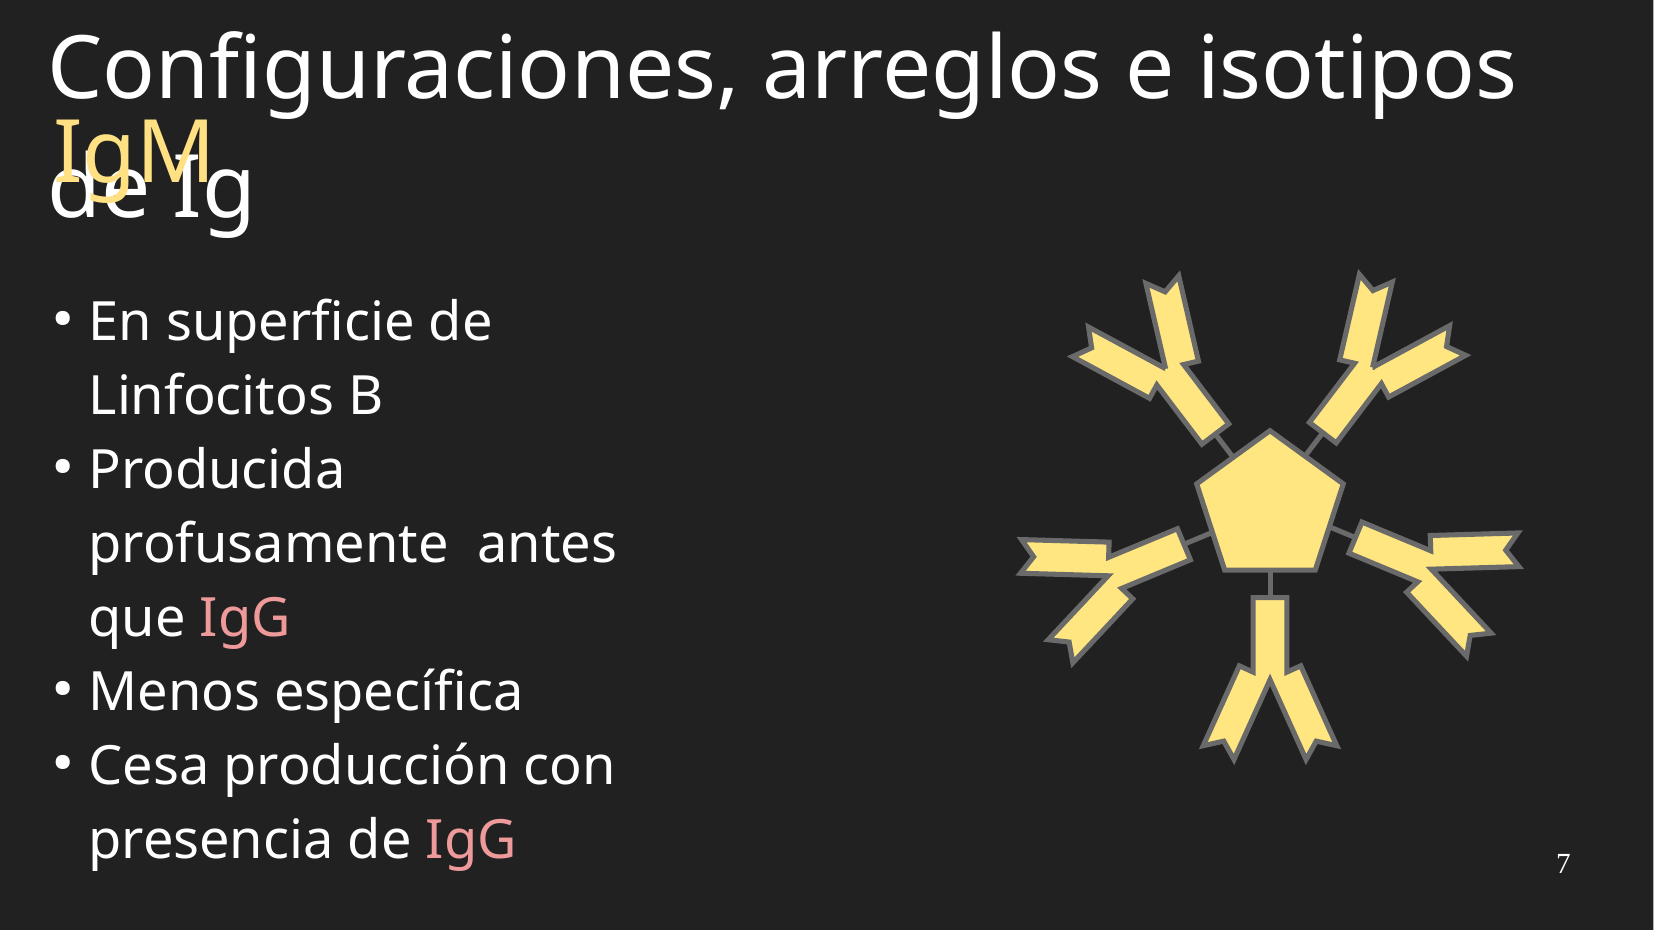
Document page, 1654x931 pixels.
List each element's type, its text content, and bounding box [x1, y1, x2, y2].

text_box IgM En superficie de Linfocitos B Producida profusamente antes que IgG Menos específica Cesa producción con presencia de IgG [53, 230, 621, 807]
title Configuraciones, arreglos e isotipos de Ig [47, 41, 1536, 207]
picture [1003, 236, 1536, 768]
